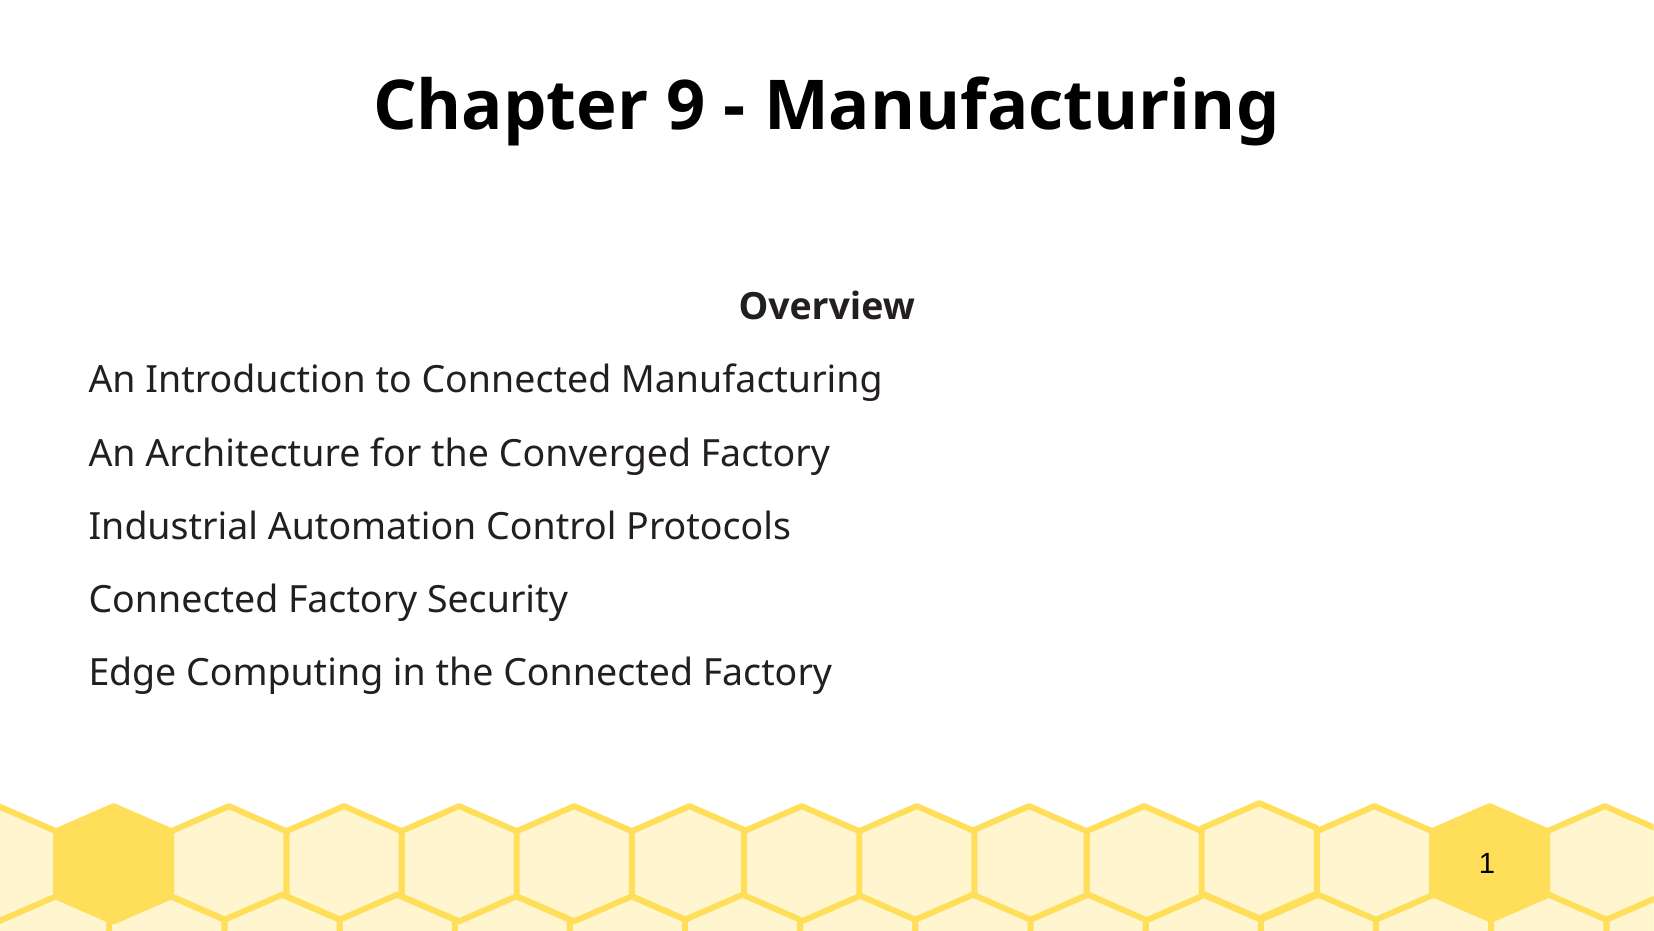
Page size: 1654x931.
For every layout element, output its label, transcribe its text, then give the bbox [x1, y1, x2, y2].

title Chapter 9 - Manufacturing [88, 29, 1565, 178]
list Overview An Introduction to Connected Manufacturing An Architecture for the Converged Factory Industrial Automation Control Protocols Connected Factory Security Edge Computing in the Connected Factory [88, 206, 1565, 901]
